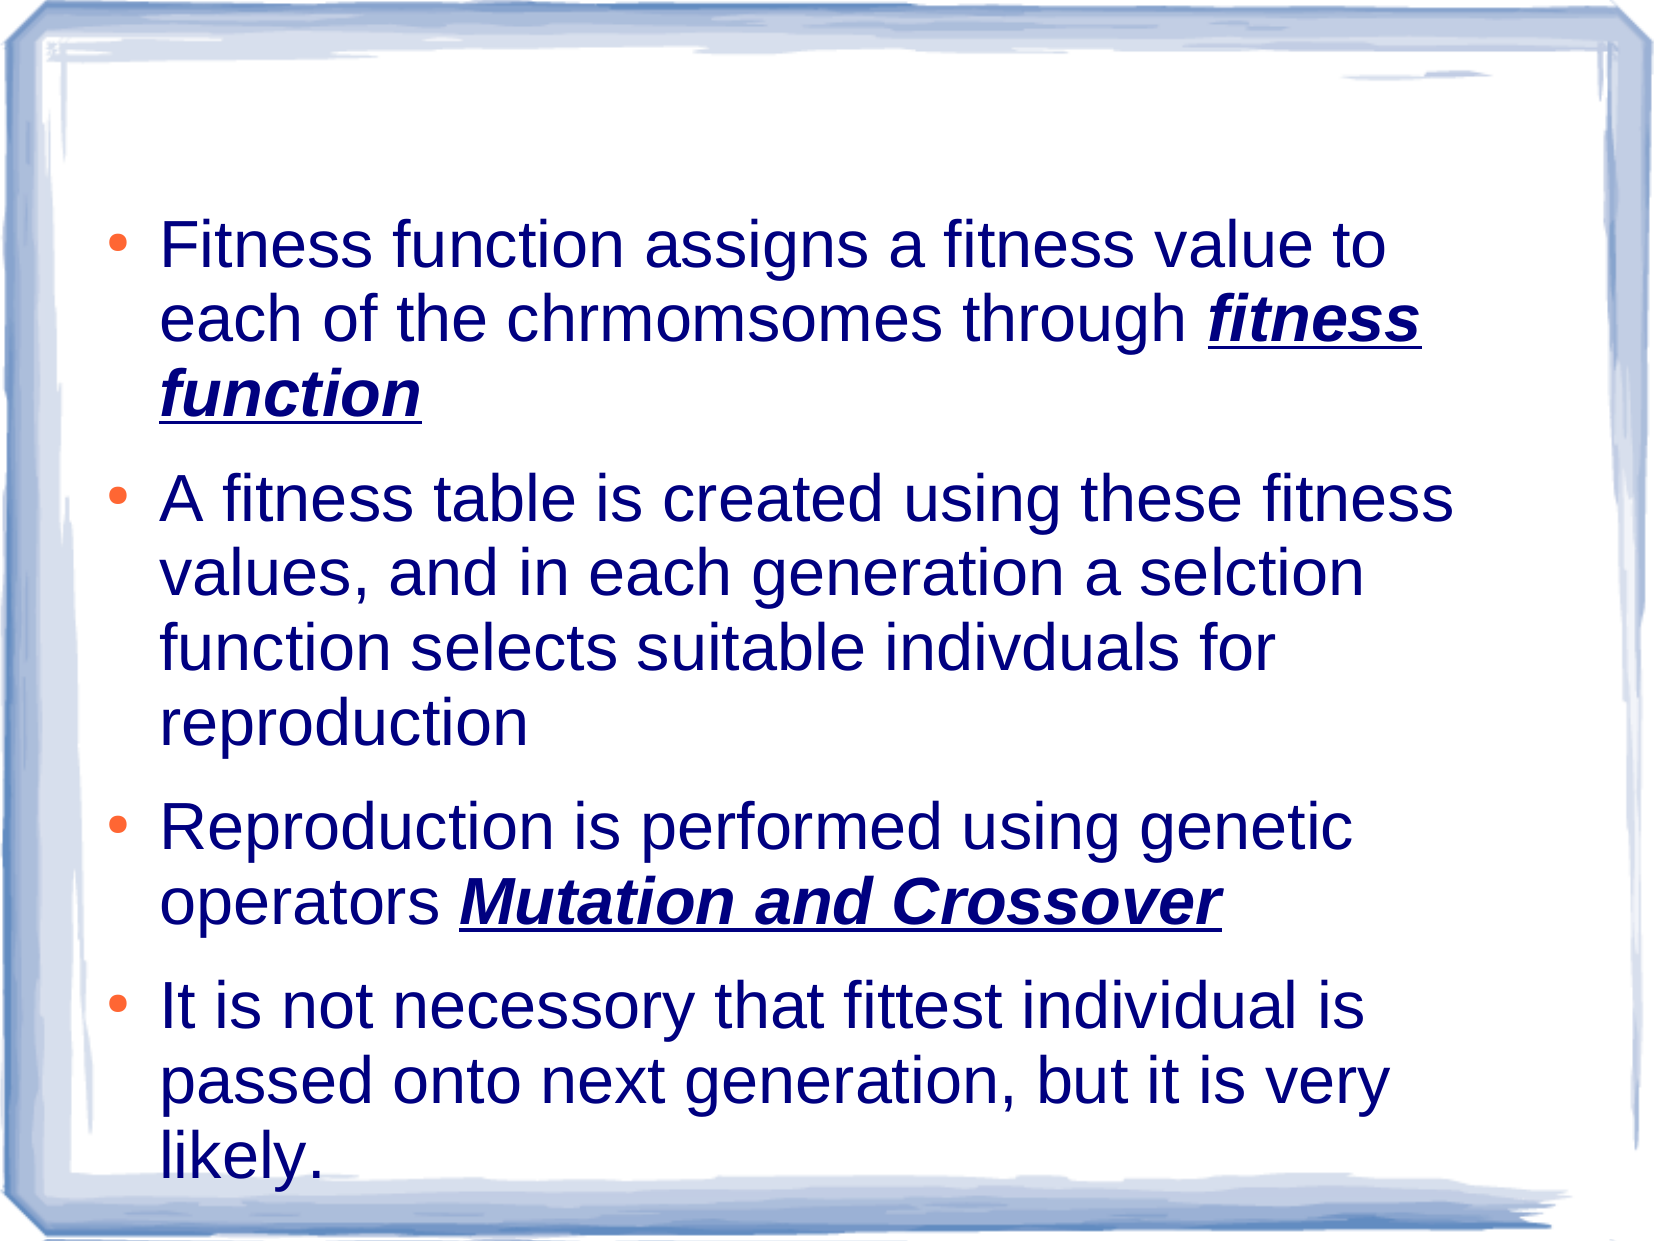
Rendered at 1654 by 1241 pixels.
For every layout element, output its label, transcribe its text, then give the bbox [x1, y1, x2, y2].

picture [0, 0, 1654, 1241]
list Fitness function assigns a fitness value to each of the chrmomsomes through fitness function A fitness table is created using these fitness values, and in each generation a selction function selects suitable indivduals for reproduction Reproduction is performed using genetic operators Mutation and Crossover It is not necessory that fittest individual is passed onto next generation, but it is very likely. [88, 206, 1542, 1241]
